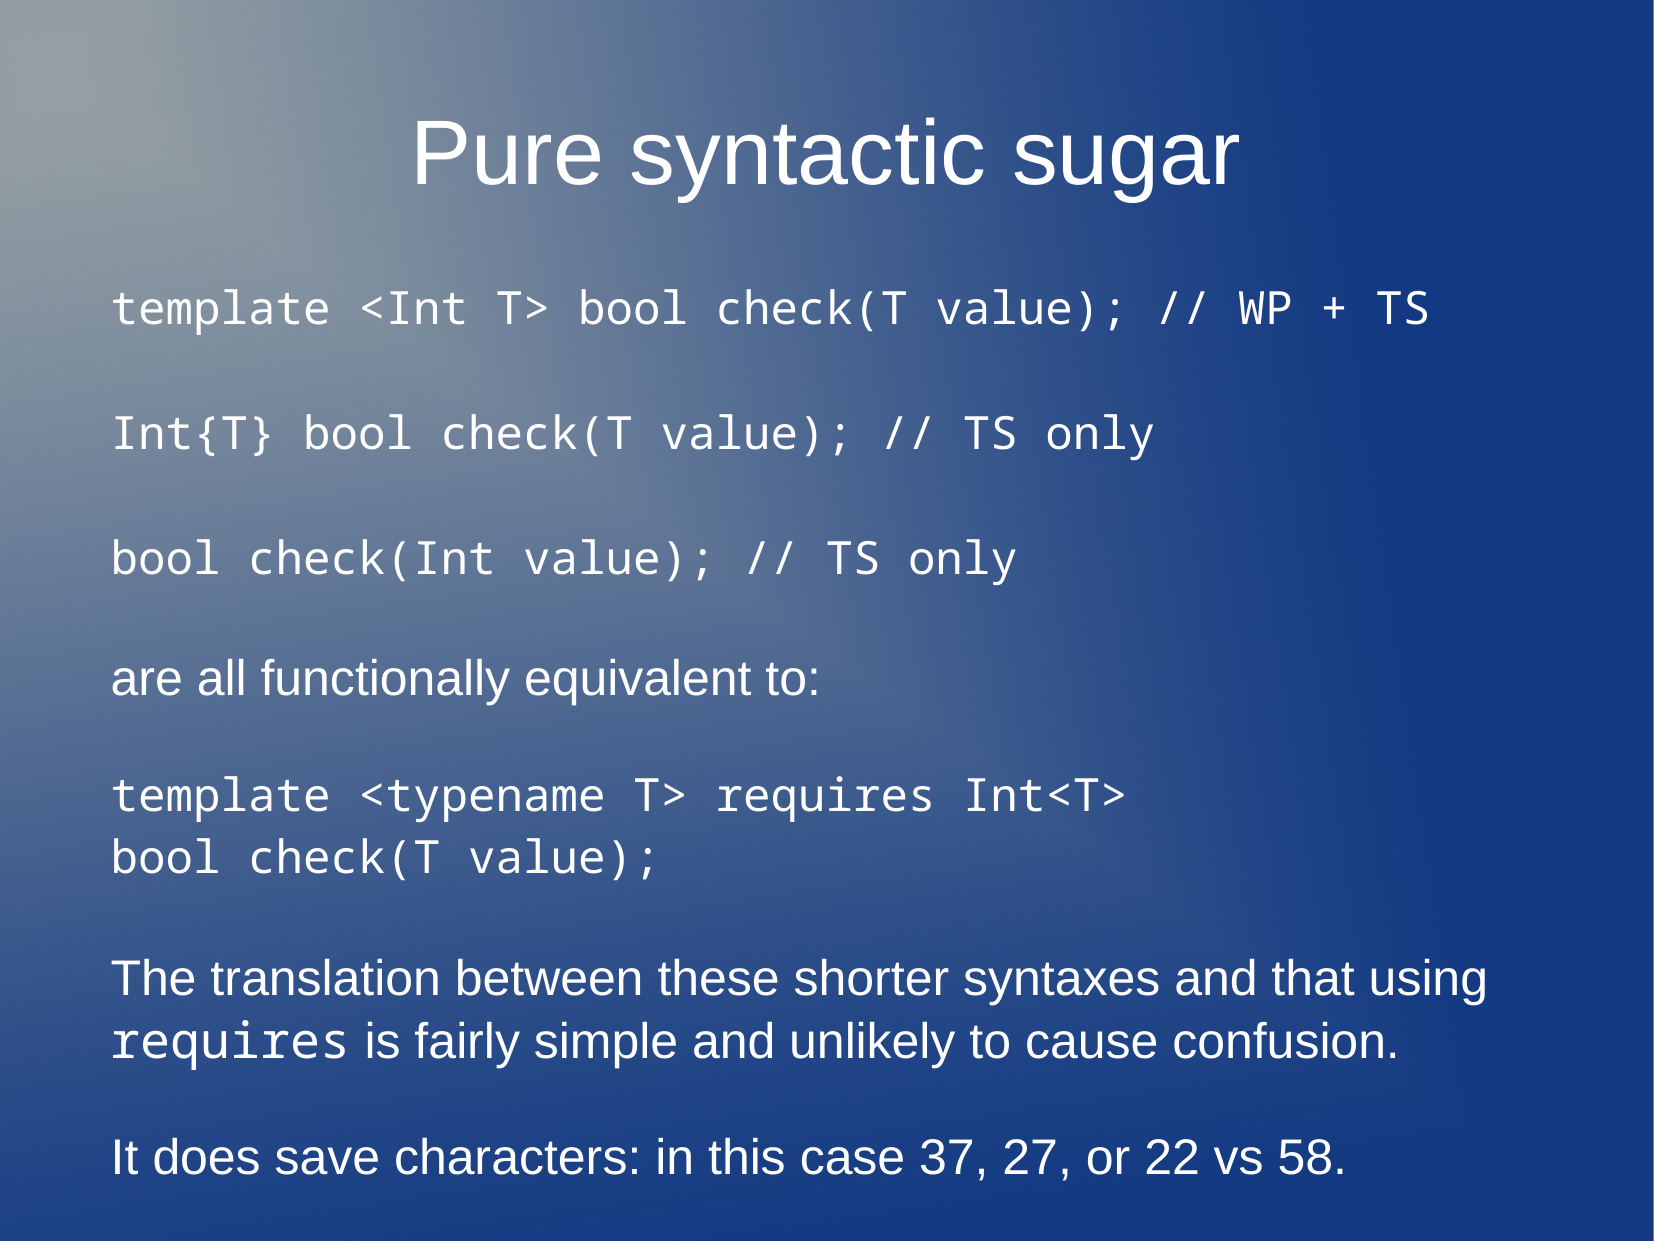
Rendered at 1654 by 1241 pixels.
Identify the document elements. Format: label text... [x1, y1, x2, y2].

title Pure syntactic sugar [82, 49, 1571, 257]
picture [0, 0, 1654, 1241]
text_box template <Int T> bool check(T value); // WP + TS Int{T} bool check(T value); // TS only bool check(Int value); // TS only are all functionally equivalent to: template <typename T> requires Int<T> bool check(T value); The translation between these shorter syntaxes and that using requires is fairly simple and unlikely to cause confusion. It does save characters: in this case 37, 27, or 22 vs 58. [95, 267, 1539, 1216]
